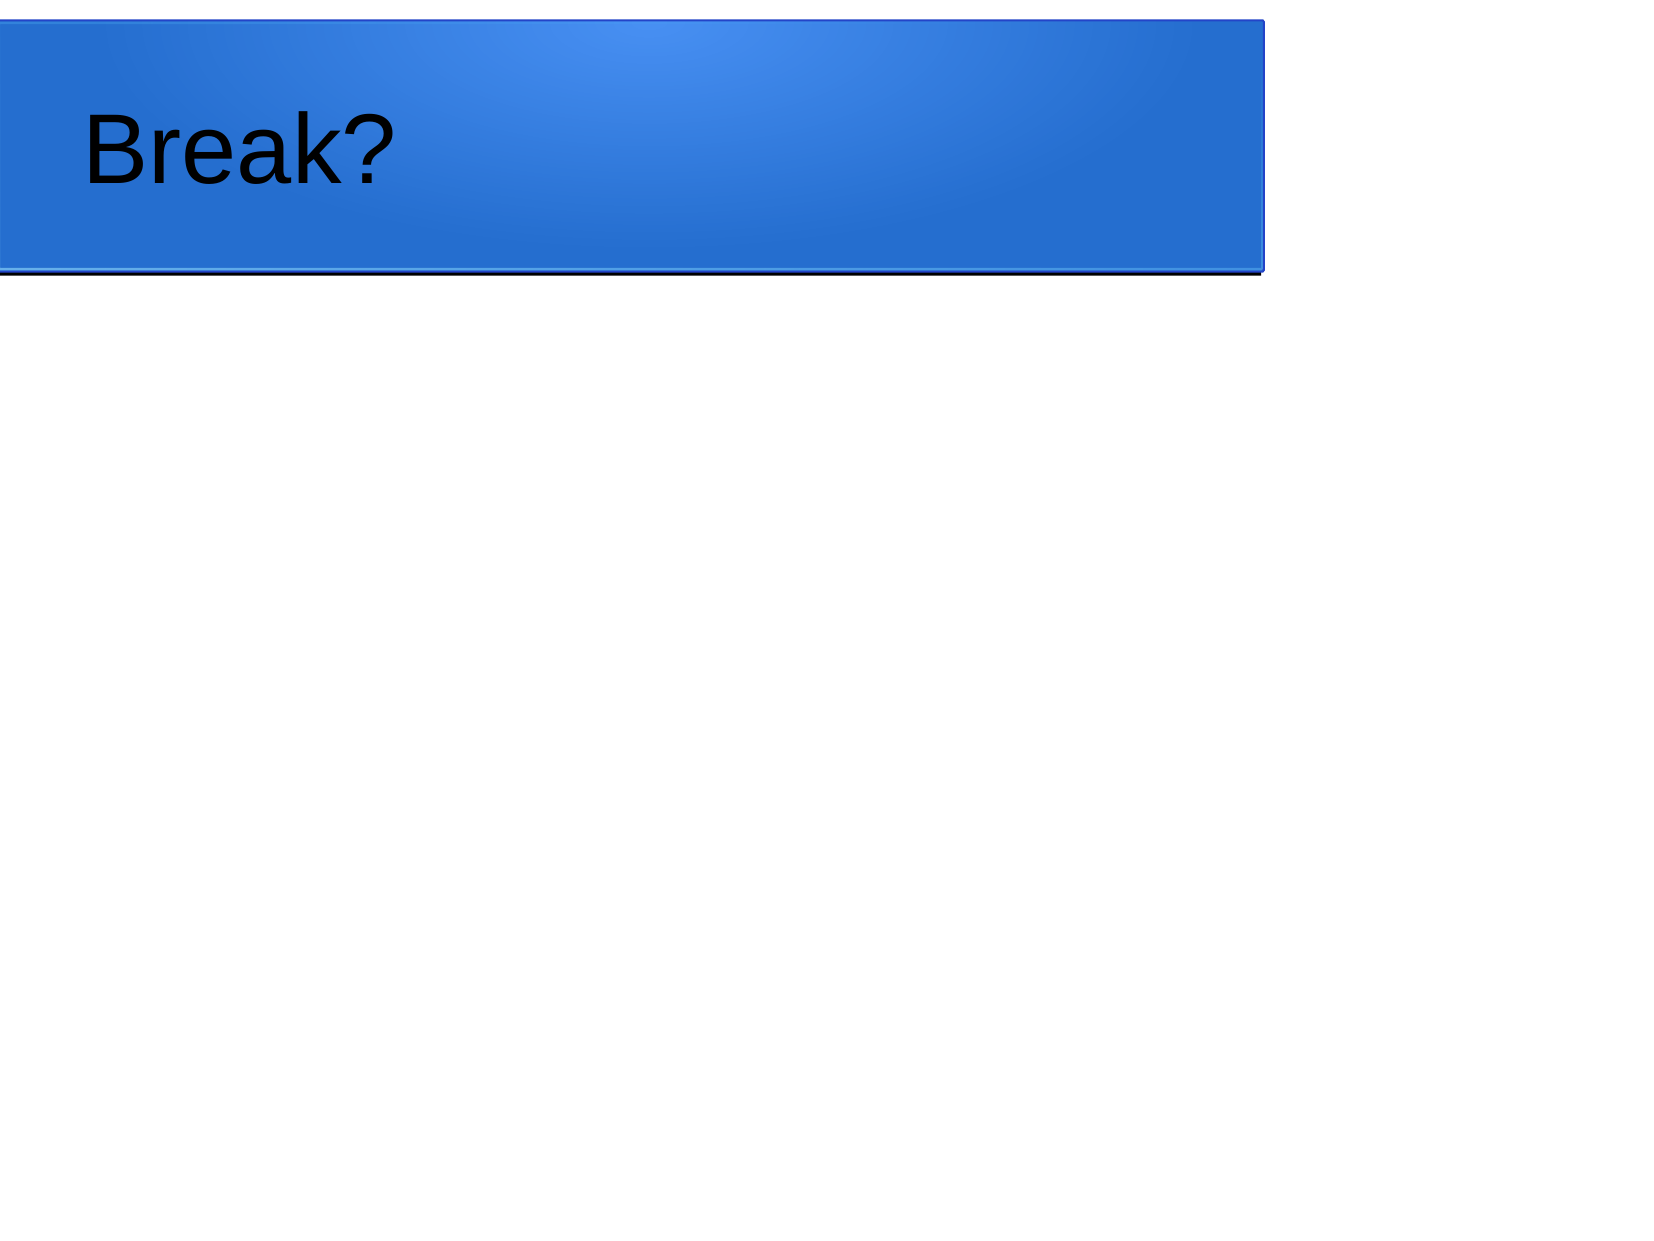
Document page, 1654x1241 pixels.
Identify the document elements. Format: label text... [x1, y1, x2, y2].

title Break? [82, 47, 1235, 252]
